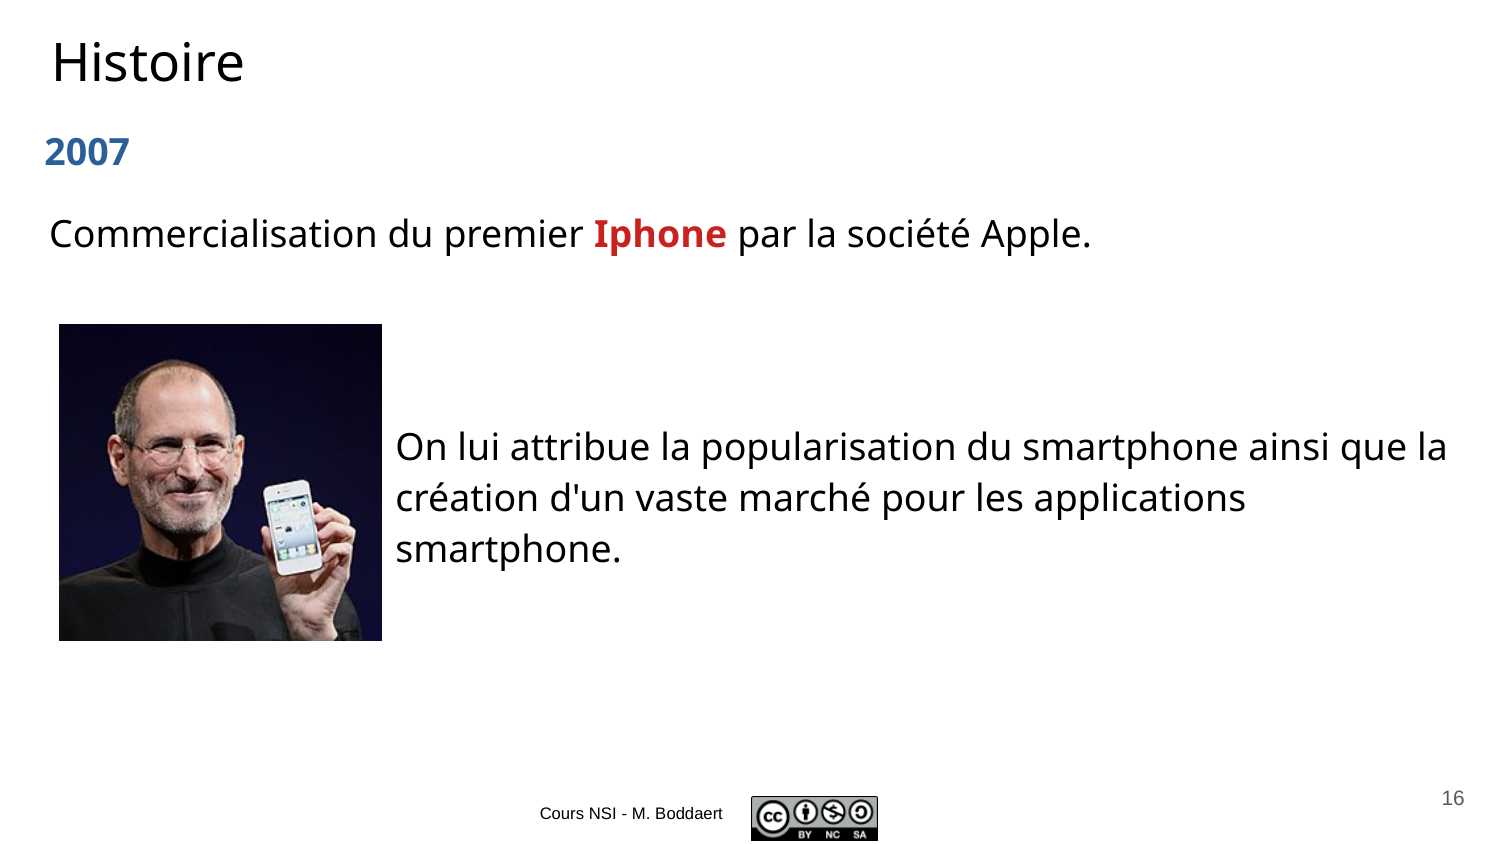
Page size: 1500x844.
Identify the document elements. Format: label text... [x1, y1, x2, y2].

text_box 2007 [29, 120, 1477, 178]
picture [59, 324, 382, 641]
title Histoire [51, 13, 1449, 108]
text_box Commercialisation du premier Iphone par la société Apple. [34, 200, 1500, 266]
slide_number <numéro> [1389, 764, 1480, 830]
picture [751, 796, 878, 841]
text_box On lui attribue la popularisation du smartphone ainsi que la création d'un vaste marché pour les applications smartphone. [382, 413, 1497, 523]
